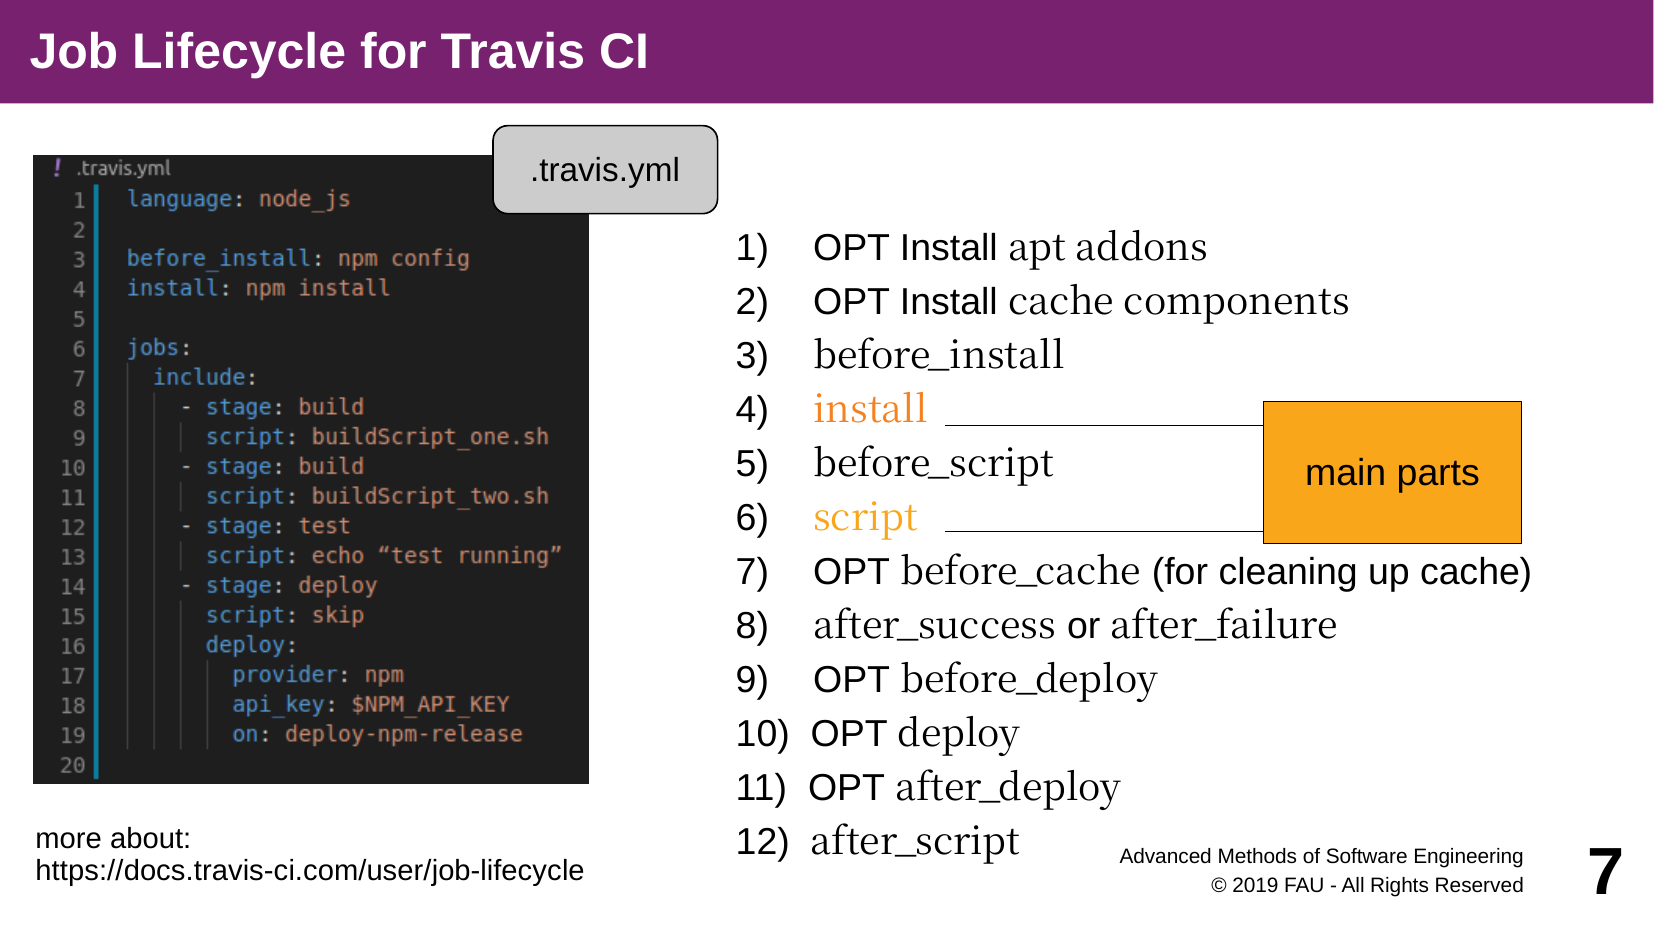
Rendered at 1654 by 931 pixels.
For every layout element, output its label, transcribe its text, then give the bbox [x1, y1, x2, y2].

picture [33, 155, 589, 784]
text_box main parts [1263, 401, 1522, 544]
text_box OPT Install apt addons OPT Install cache components before_install install before_script script OPT before_cache (for cleaning up cache) after_success or after_failure OPT before_deploy OPT deploy OPT after_deploy after_script [723, 205, 1560, 878]
text_box .travis.yml [493, 125, 718, 214]
text_box more about: https://docs.travis-ci.com/user/job-lifecycle [23, 790, 620, 919]
title Job Lifecycle for Travis CI [0, 0, 1654, 104]
